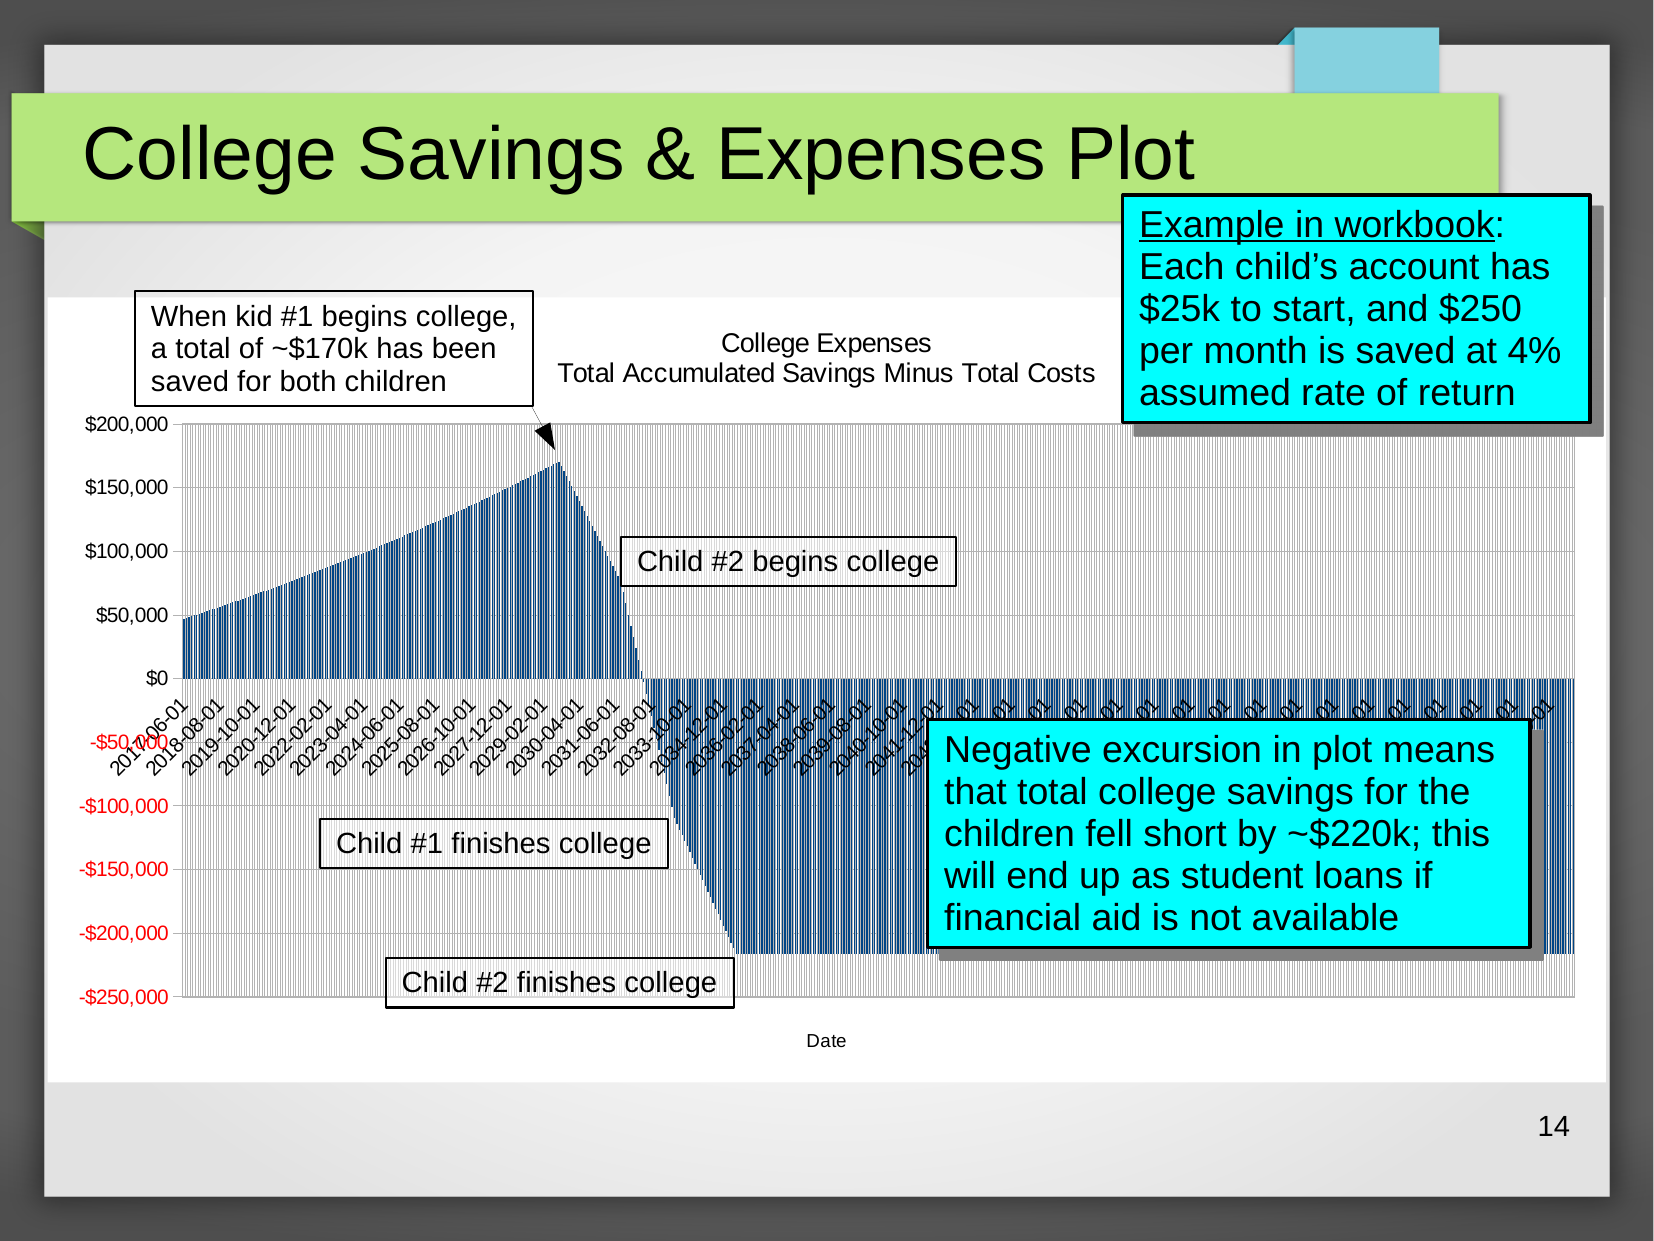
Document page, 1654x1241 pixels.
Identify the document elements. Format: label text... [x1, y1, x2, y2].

text_box Example in workbook: Each child’s account has $25k to start, and $250 per month is saved at 4% assumed rate of return [1122, 195, 1591, 421]
text_box Child #2 finishes college [385, 957, 734, 1008]
text_box Child #1 finishes college [320, 818, 668, 868]
text_box When kid #1 begins college, a total of ~$170k has been saved for both children [135, 291, 534, 406]
chart [47, 297, 1606, 1083]
text_box Negative excursion in plot means that total college savings for the children fell short by ~$220k; this will end up as student loans if financial aid is not available [927, 719, 1531, 946]
text_box Child #2 begins college [621, 536, 956, 586]
title College Savings & Expenses Plot [82, 94, 1264, 213]
picture [0, 0, 1654, 1241]
